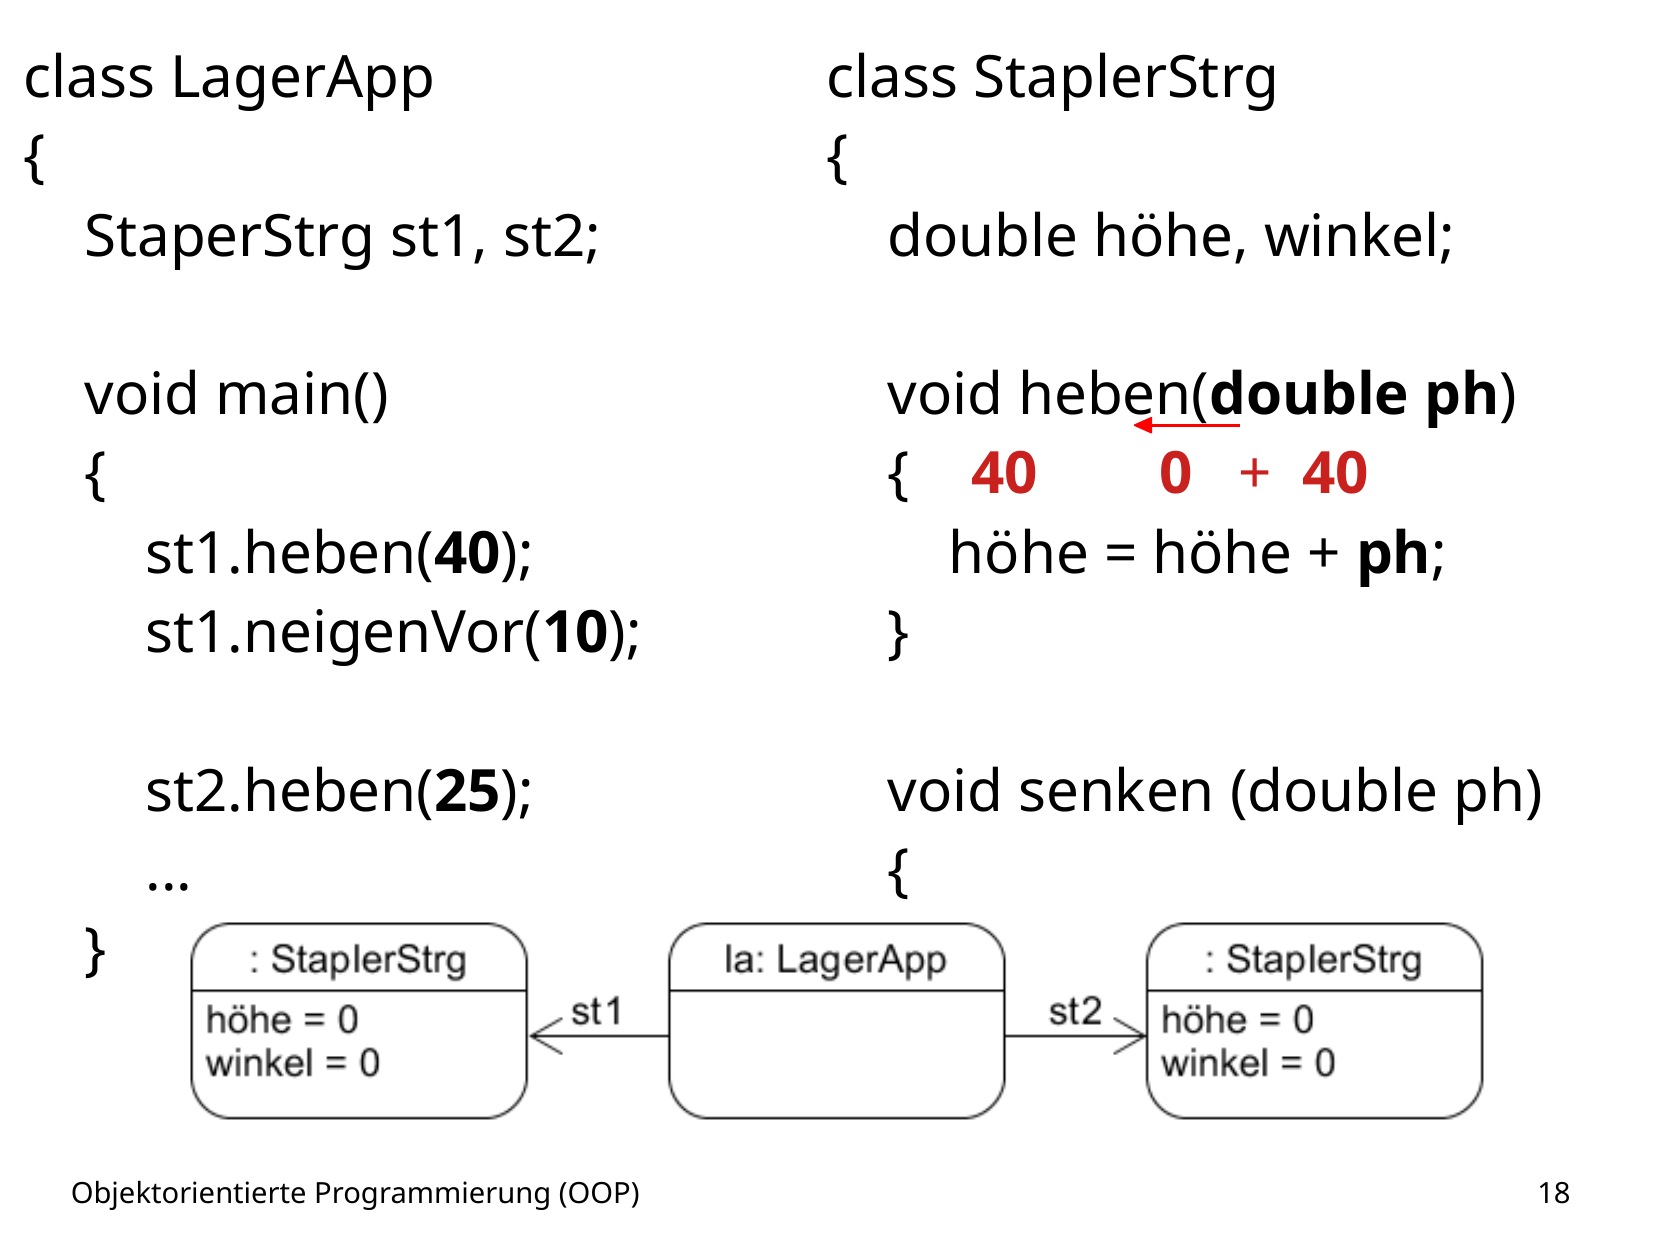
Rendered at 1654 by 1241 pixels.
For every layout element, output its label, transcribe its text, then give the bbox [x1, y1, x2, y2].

list class StaplerStrg { double höhe, winkel; void heben(double ph) { 40 0 + 40 höhe = höhe + ph; } void senken (double ph) { ... [826, 35, 1630, 1028]
list class LagerApp { StaperStrg st1, st2; void main() { st1.heben(40); st1.neigenVor(10); st2.heben(25); ... } [23, 35, 780, 1004]
picture [189, 921, 1486, 1123]
